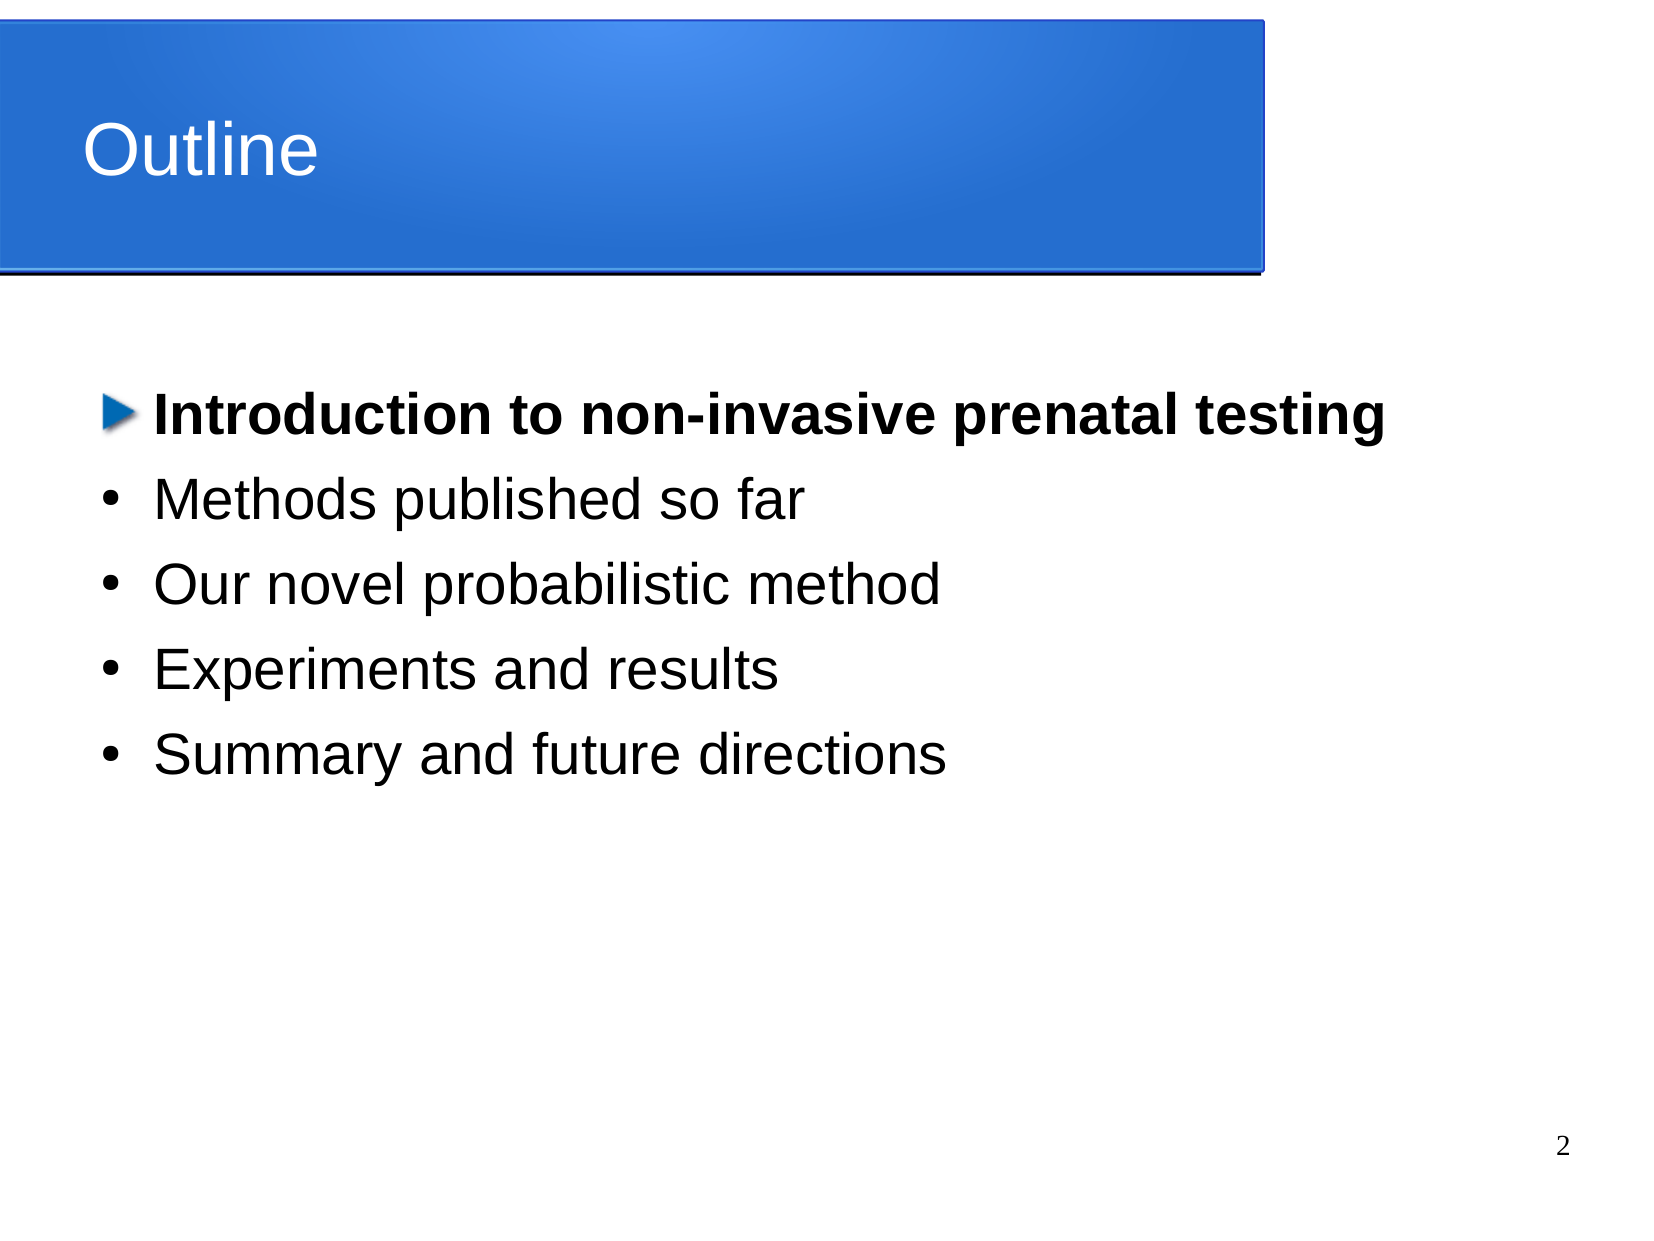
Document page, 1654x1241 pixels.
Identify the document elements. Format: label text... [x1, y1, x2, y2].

title Outline [82, 47, 1235, 252]
list Introduction to non-invasive prenatal testing Methods published so far Our novel probabilistic method Experiments and results Summary and future directions [82, 381, 1571, 1102]
